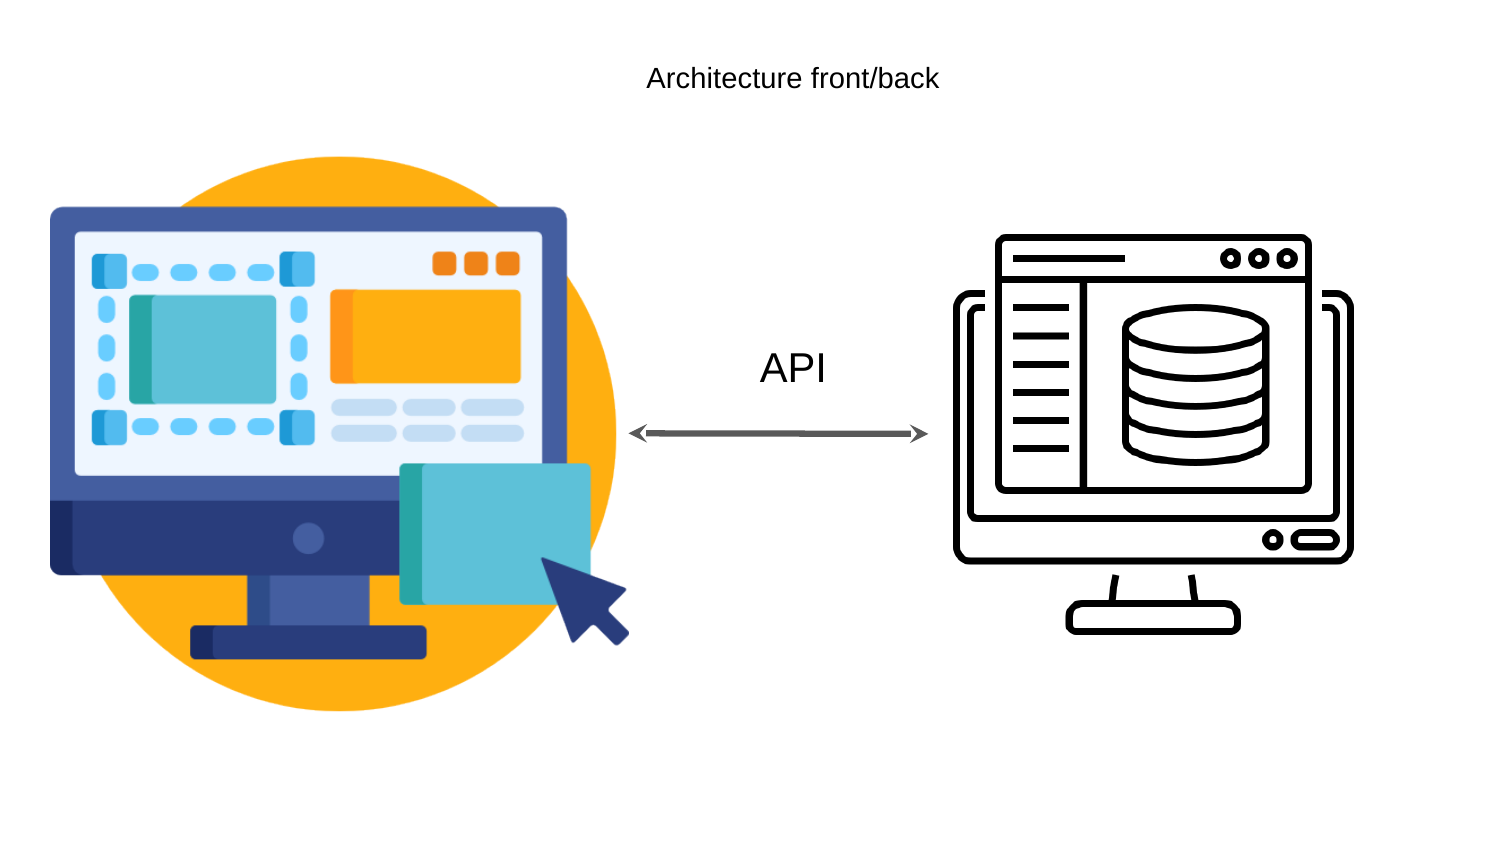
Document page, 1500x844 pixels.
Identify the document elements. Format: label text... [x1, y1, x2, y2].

text_box API [728, 326, 859, 407]
text_box Architecture front/back [530, 44, 1057, 110]
picture [50, 144, 629, 724]
picture [928, 209, 1378, 659]
